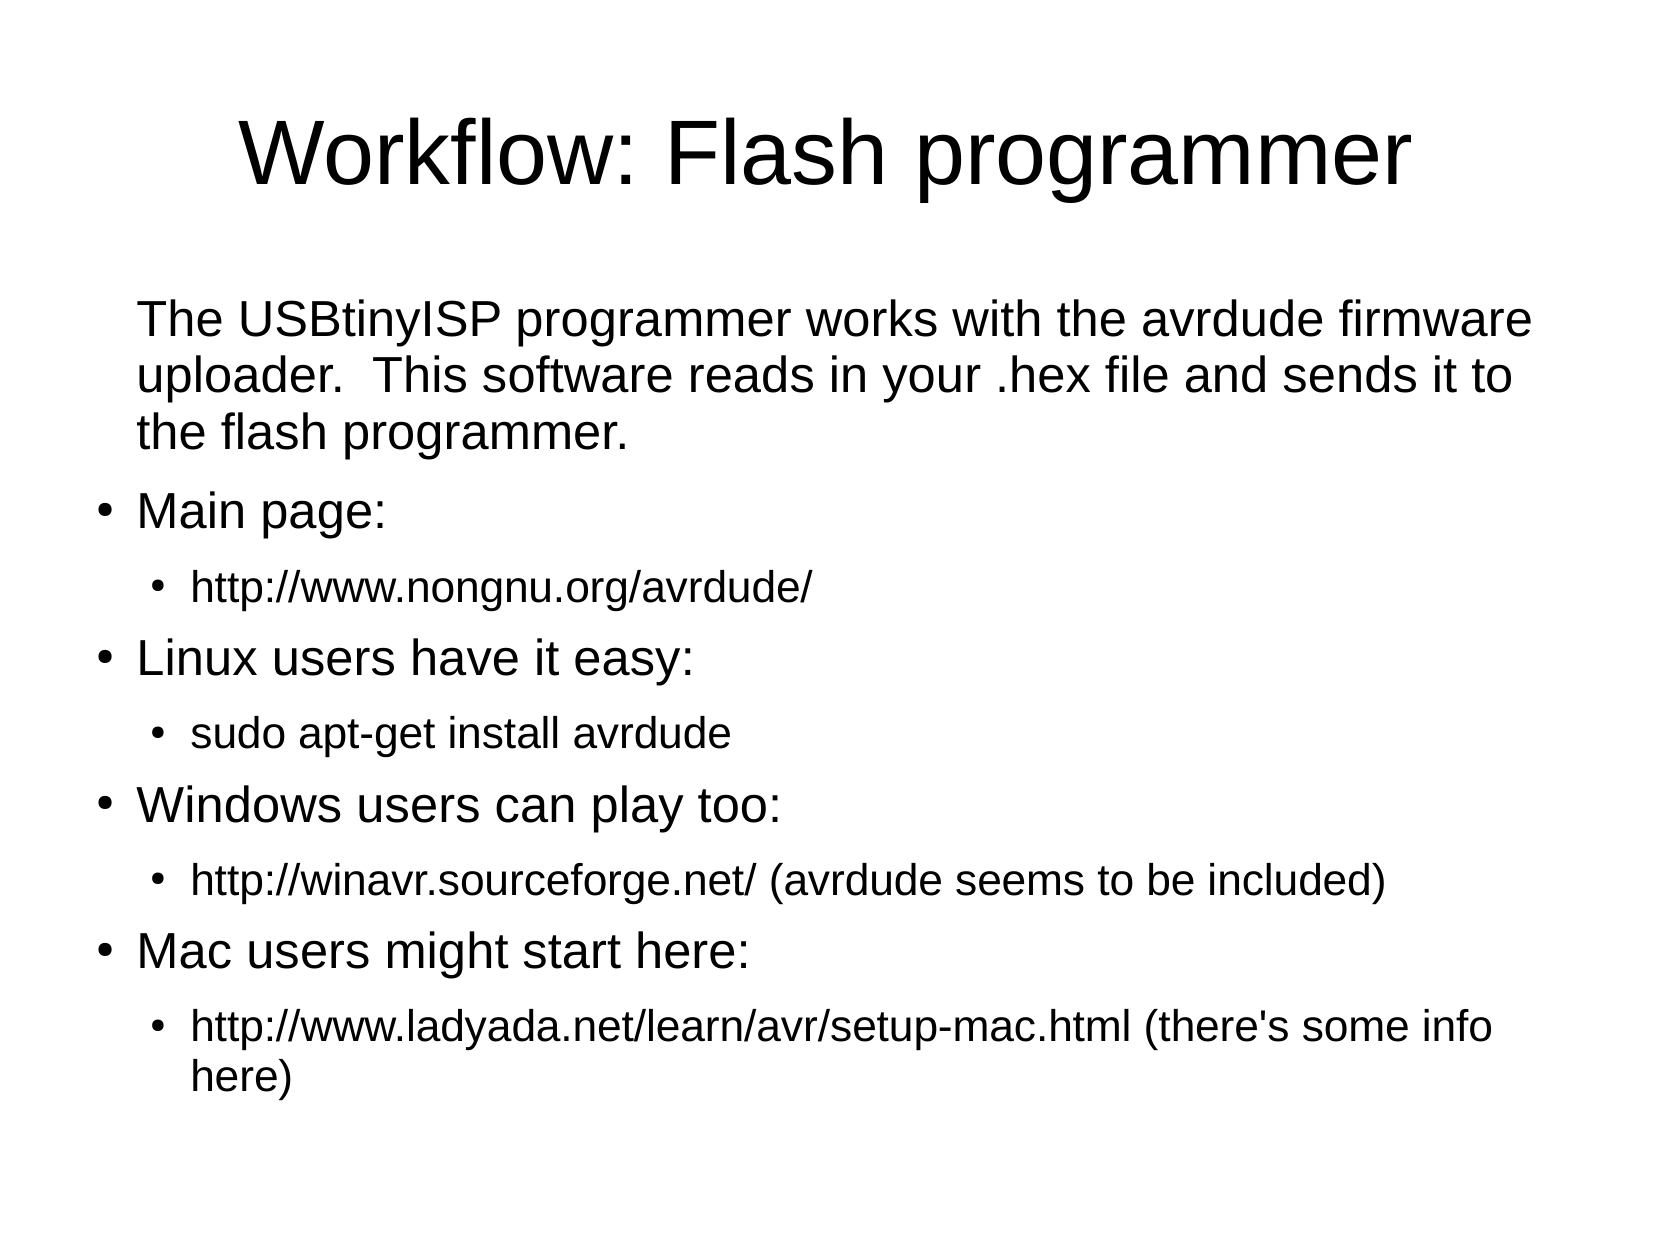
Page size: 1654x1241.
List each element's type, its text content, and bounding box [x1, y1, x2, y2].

list The USBtinyISP programmer works with the avrdude firmware uploader. This software reads in your .hex file and sends it to the flash programmer. Main page: http://www.nongnu.org/avrdude/ Linux users have it easy: sudo apt-get install avrdude Windows users can play too: http://winavr.sourceforge.net/ (avrdude seems to be included) Mac users might start here: http://www.ladyada.net/learn/avr/setup-mac.html (there's some info here) [82, 290, 1571, 1109]
title Workflow: Flash programmer [82, 56, 1571, 250]
